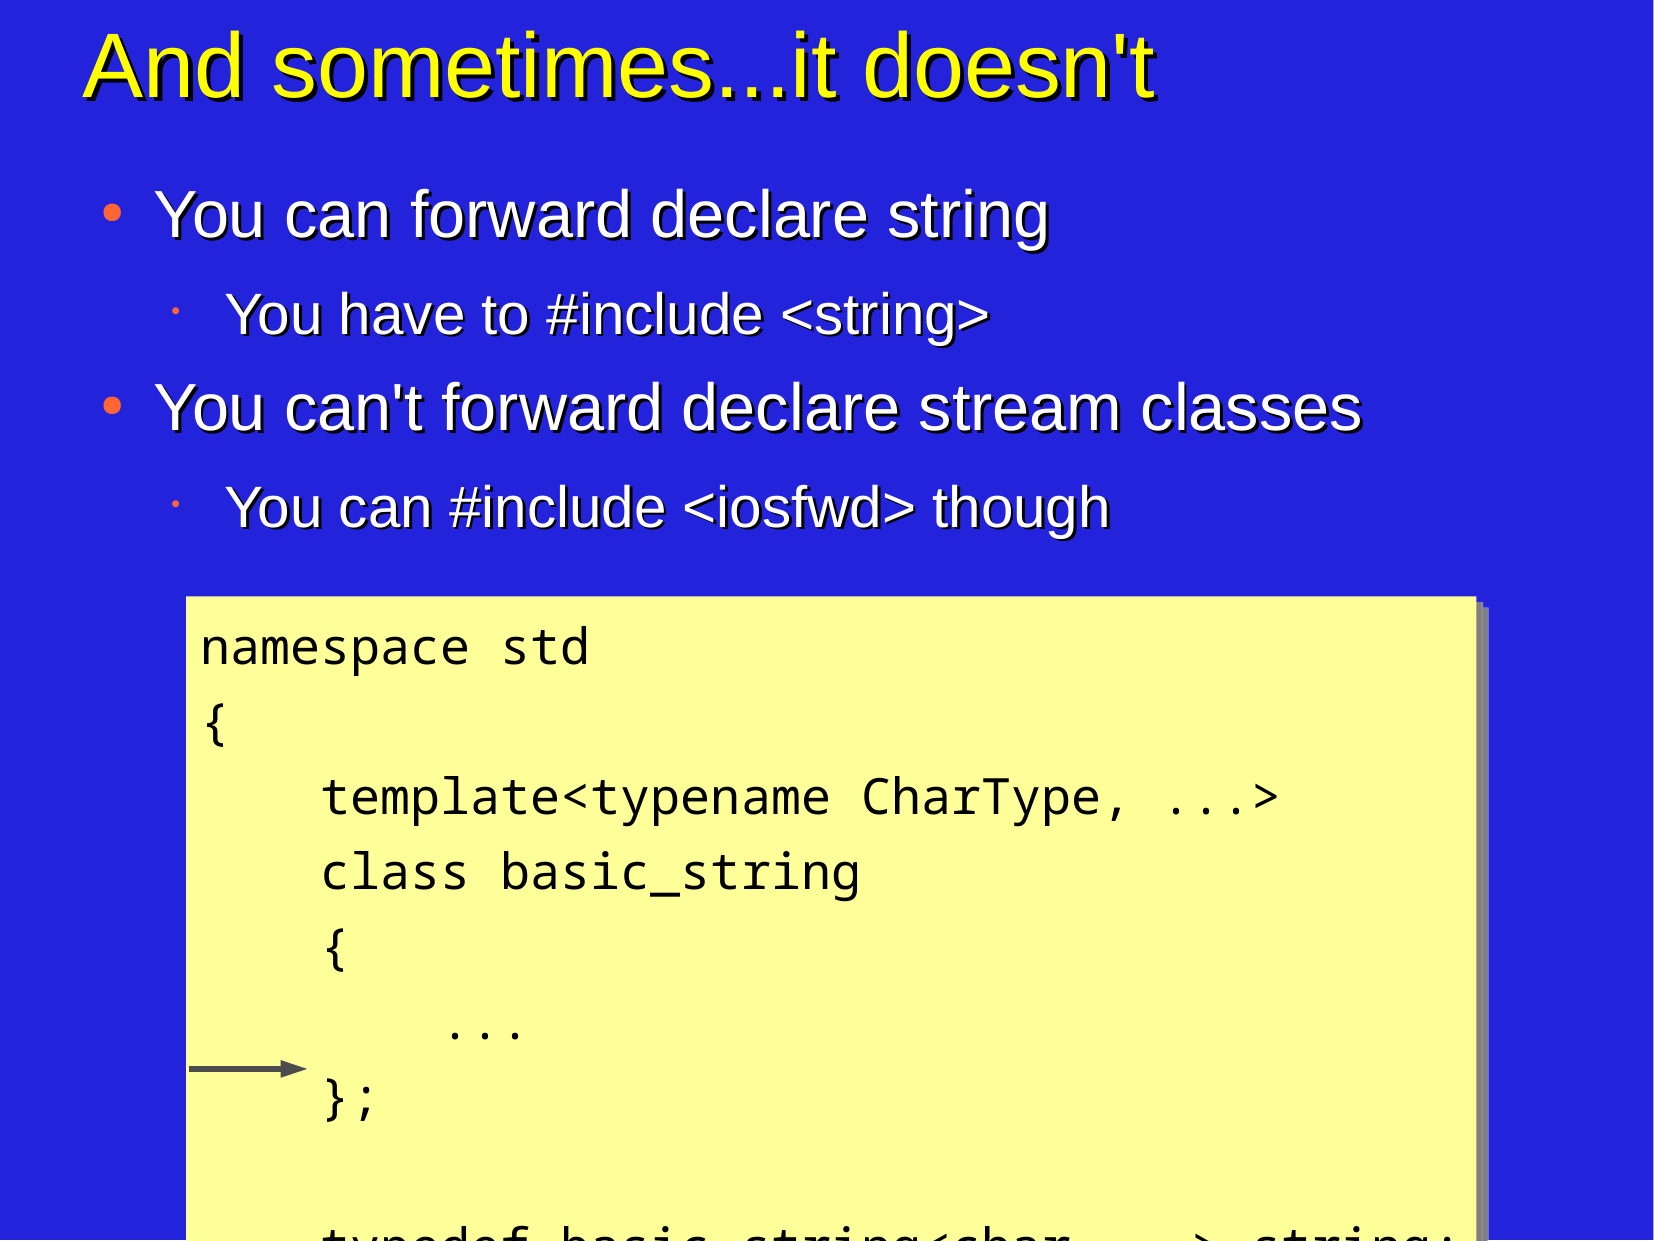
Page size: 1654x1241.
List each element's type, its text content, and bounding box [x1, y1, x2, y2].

text_box namespace std { template<typename CharType, ...> class basic_string { ... }; typedef basic_string<char,...> string; } [186, 596, 1477, 1241]
title And sometimes...it doesn't [82, 2, 1571, 130]
list You can forward declare string You have to #include <string> You can't forward declare stream classes You can #include <iosfwd> though [82, 177, 1571, 1182]
